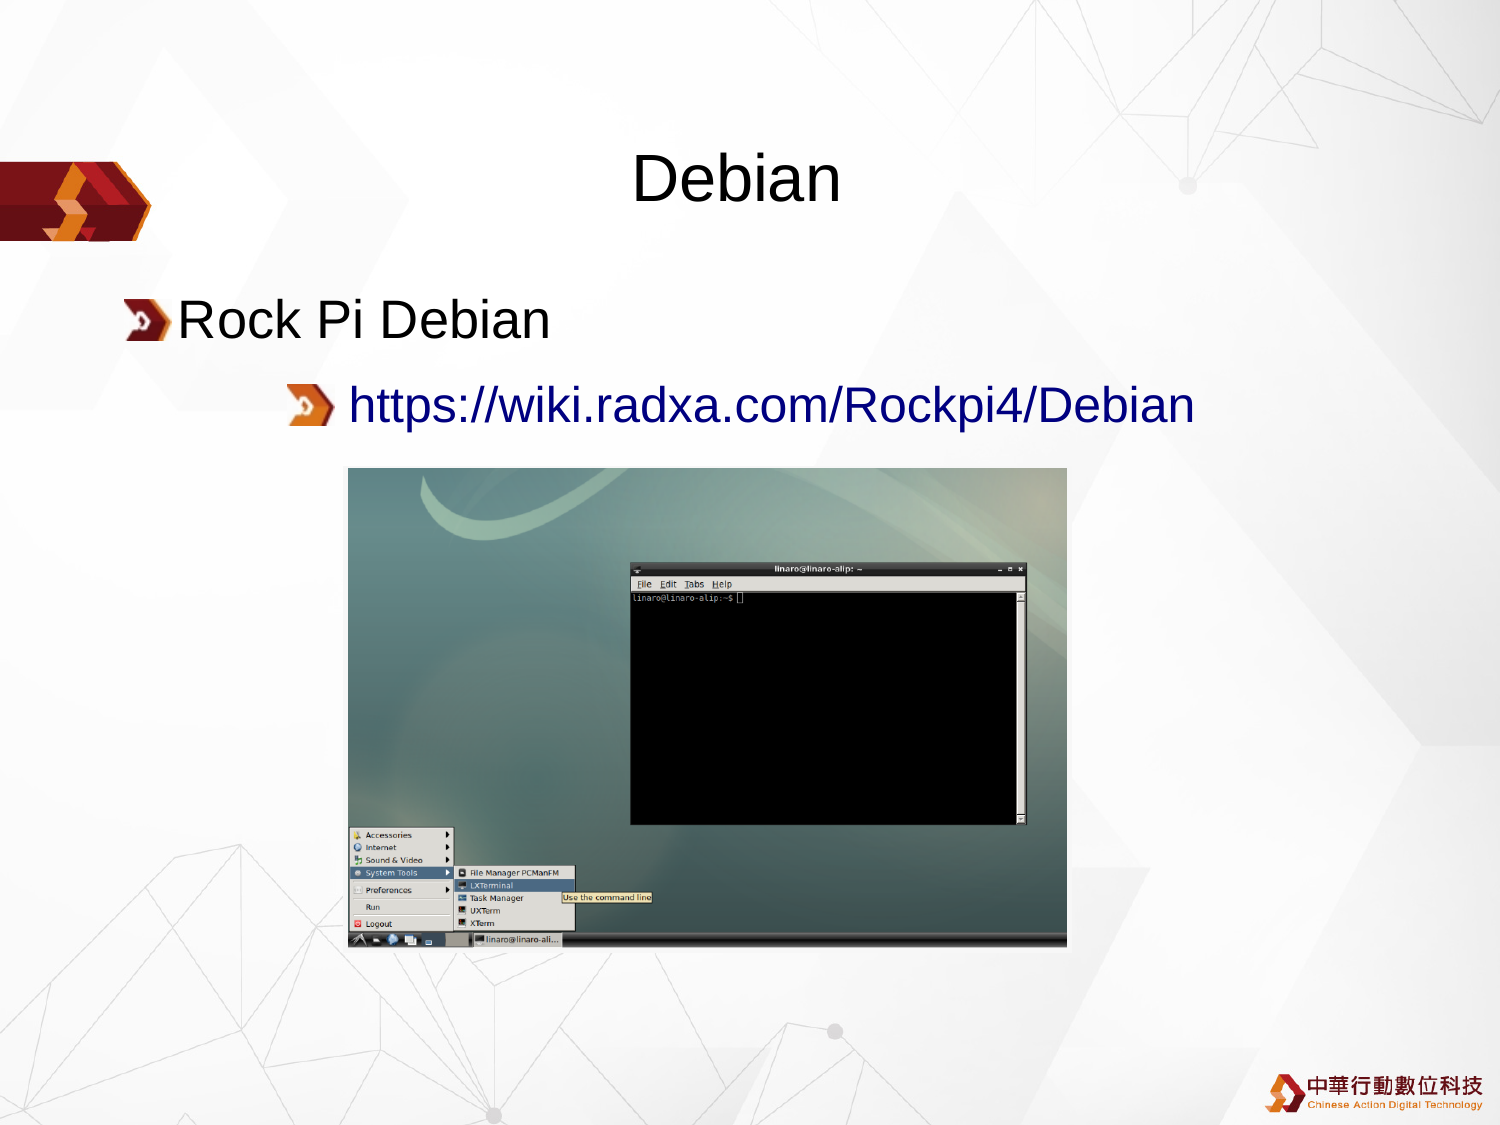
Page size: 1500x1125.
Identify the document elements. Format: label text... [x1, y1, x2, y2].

list Rock Pi Debian https://wiki.radxa.com/Rockpi4/Debian [107, 290, 1425, 943]
picture [0, 0, 1500, 1125]
title Debian [107, 101, 1367, 255]
